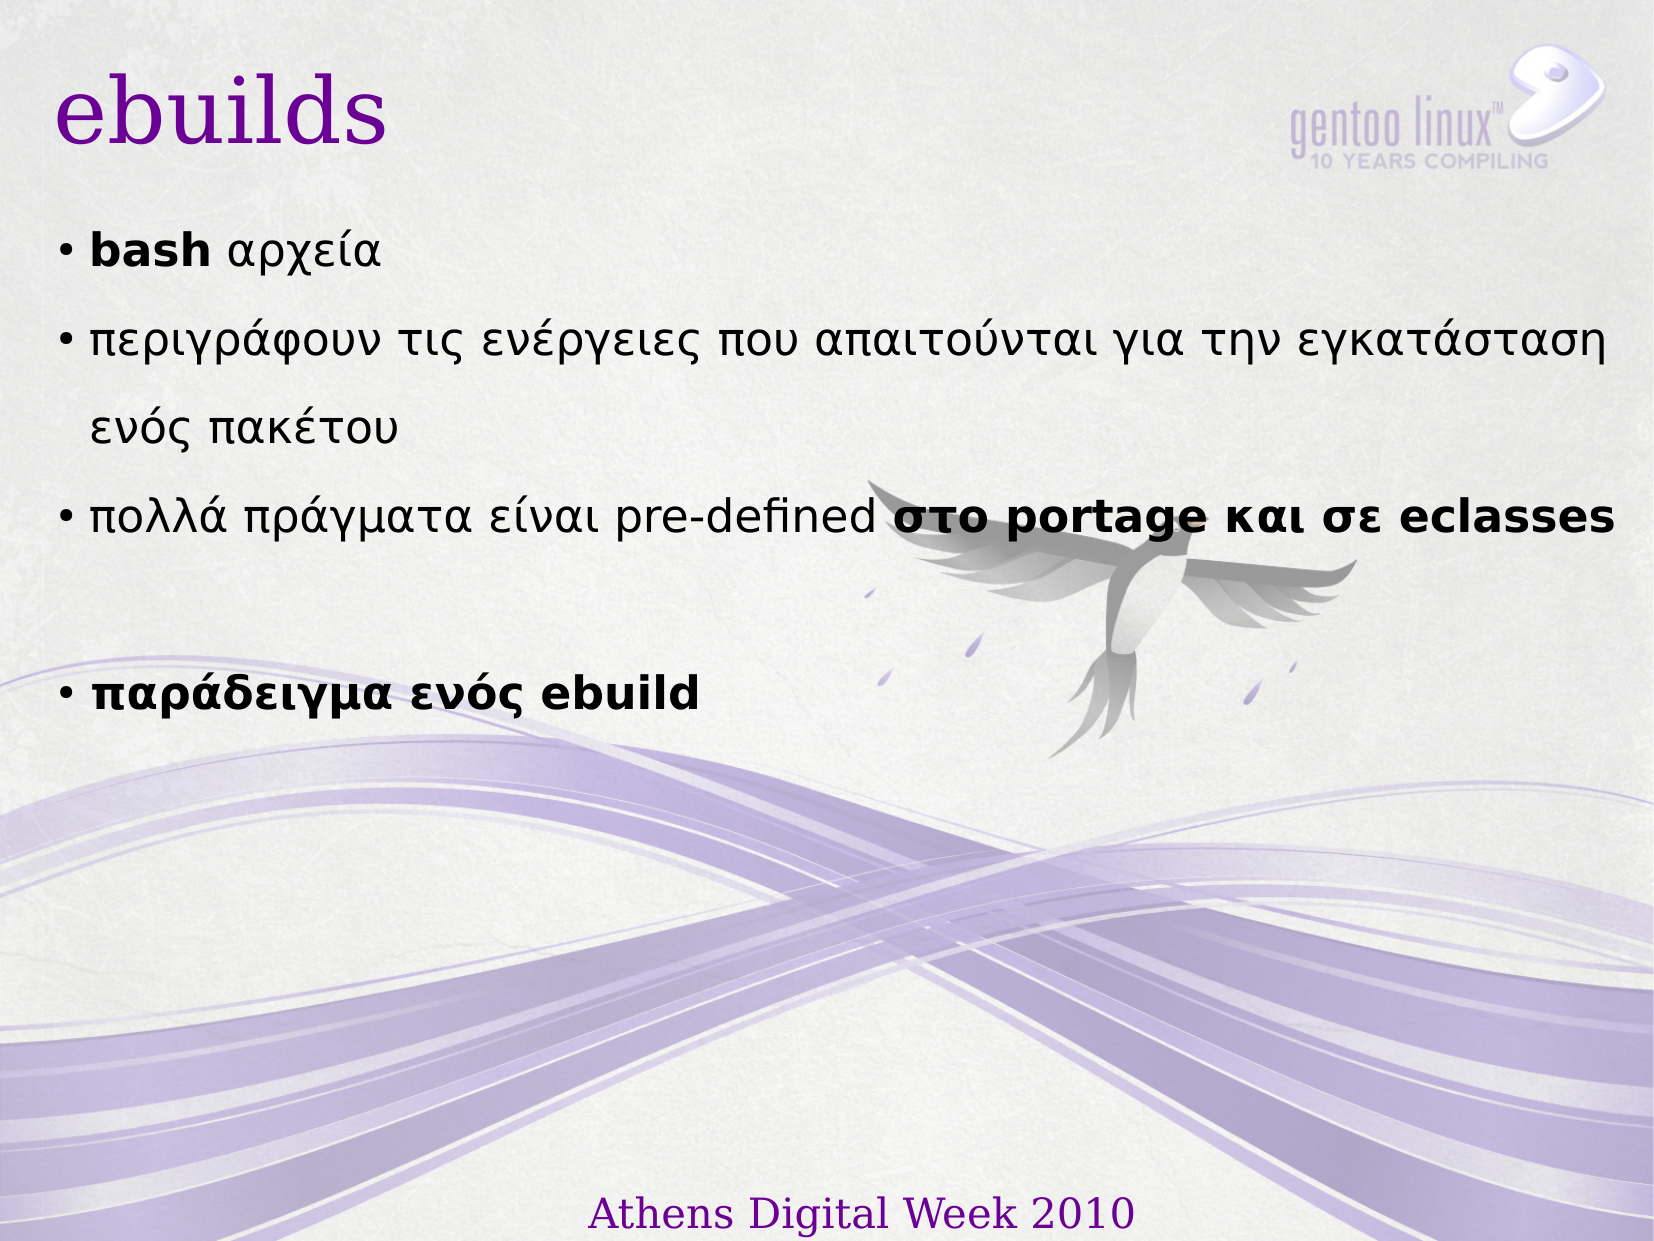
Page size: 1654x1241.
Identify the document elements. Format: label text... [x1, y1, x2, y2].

title Athens Digital Week 2010 [562, 1189, 1163, 1238]
picture [0, 0, 1654, 1241]
title ebuilds [53, 8, 1542, 181]
text_box bash αρχεία περιγράφουν τις ενέργειες που απαιτούνται για την εγκατάσταση ενός πακέτου πολλά πράγματα είναι pre-defined στο portage και σε eclasses παράδειγμα ενός ebuild [43, 181, 1633, 1177]
